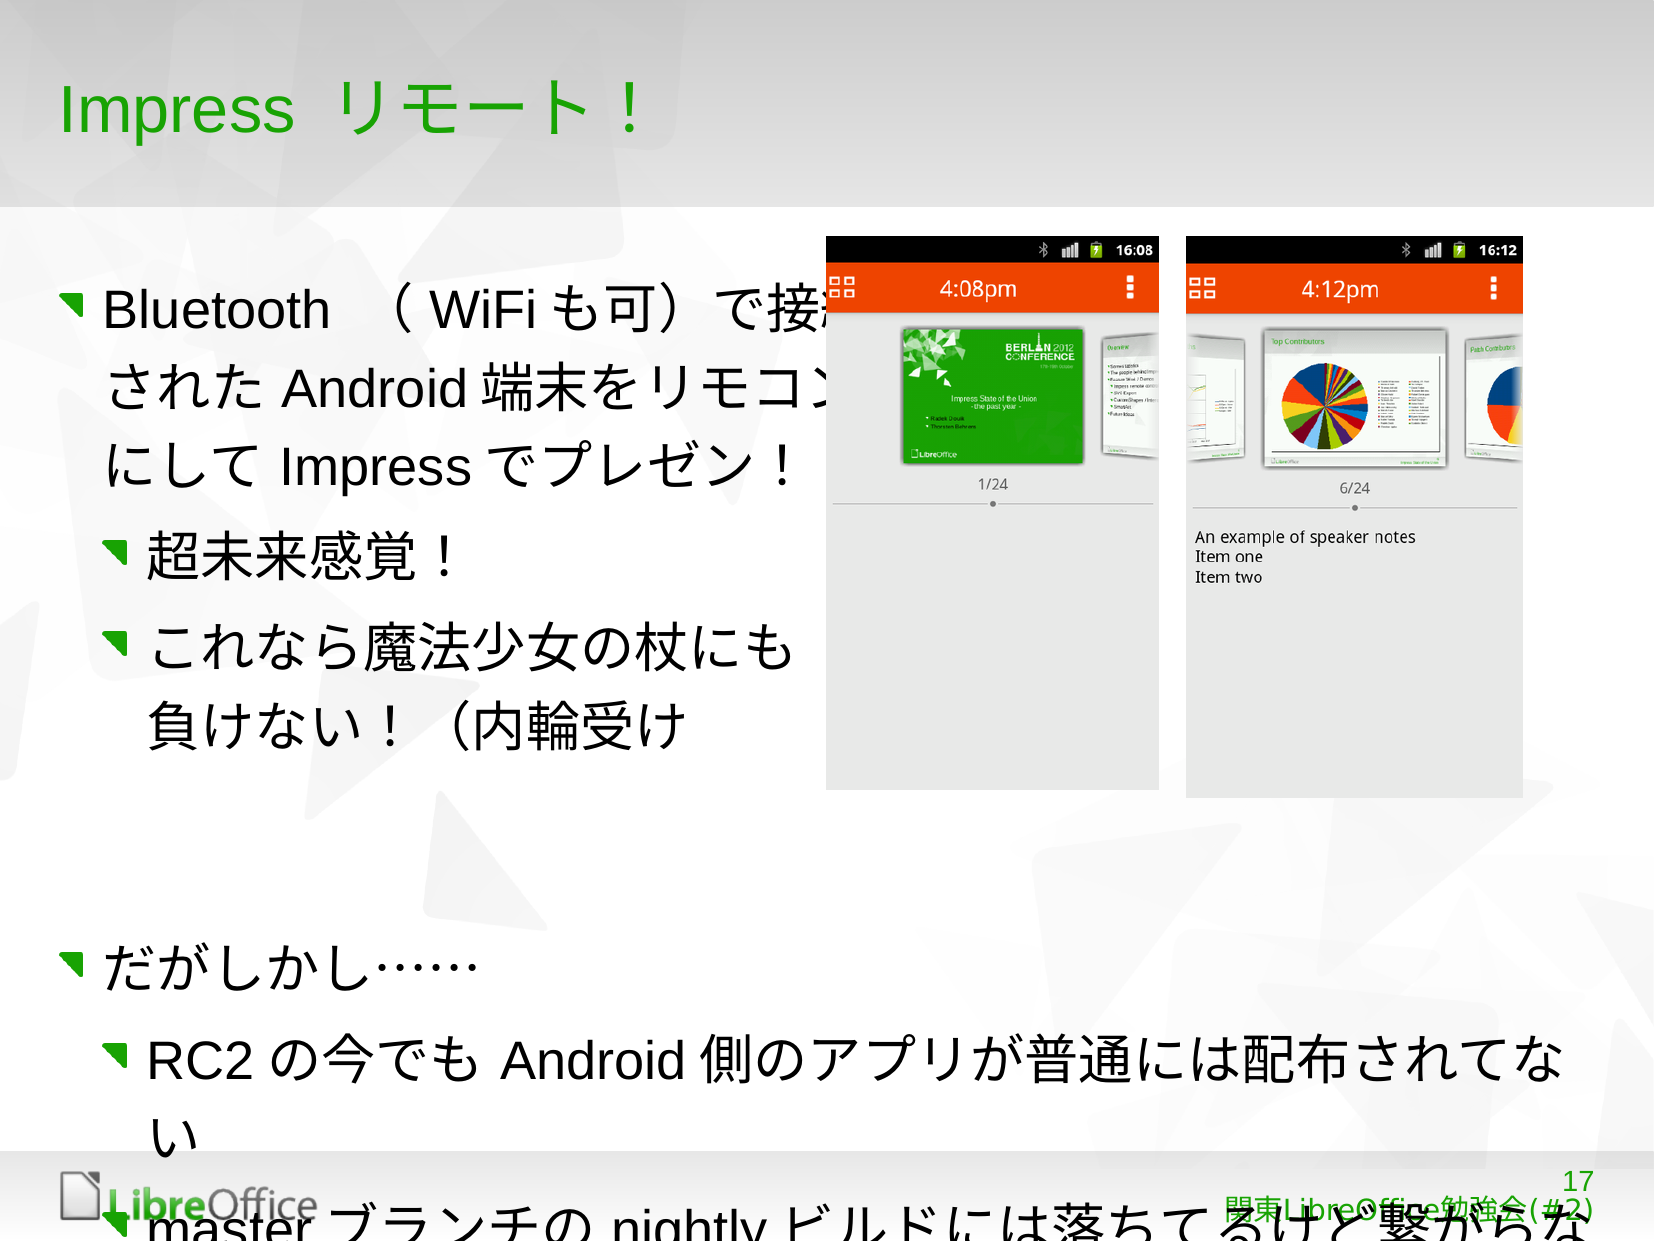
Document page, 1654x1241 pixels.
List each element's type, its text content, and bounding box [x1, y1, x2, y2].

picture [198, 1234, 212, 1240]
picture [155, 1223, 166, 1240]
picture [915, 548, 1654, 1169]
picture [171, 1223, 183, 1240]
picture [0, 0, 783, 931]
picture [1186, 236, 1523, 798]
picture [826, 236, 1159, 790]
picture [271, 1222, 287, 1231]
list Bluetooth （WiFiも可）で接続 されたAndroid端末をリモコン にしてImpressでプレゼン！ 超未来感覚！ これなら魔法少女の杖にも 負けない！（内輪受け だがしかし…… RC2の今でもAndroid側のアプリが普通には配布されてない masterブランチのnightlyビルドには落ちてるけど繋がらない そもそもPC側で「Impressリモート」の画面を上げたが最後閉じることができず強制終了しかない（ぉ [59, 265, 1595, 1127]
picture [41, 1152, 337, 1240]
title Impress リモート！ [59, 29, 1595, 178]
